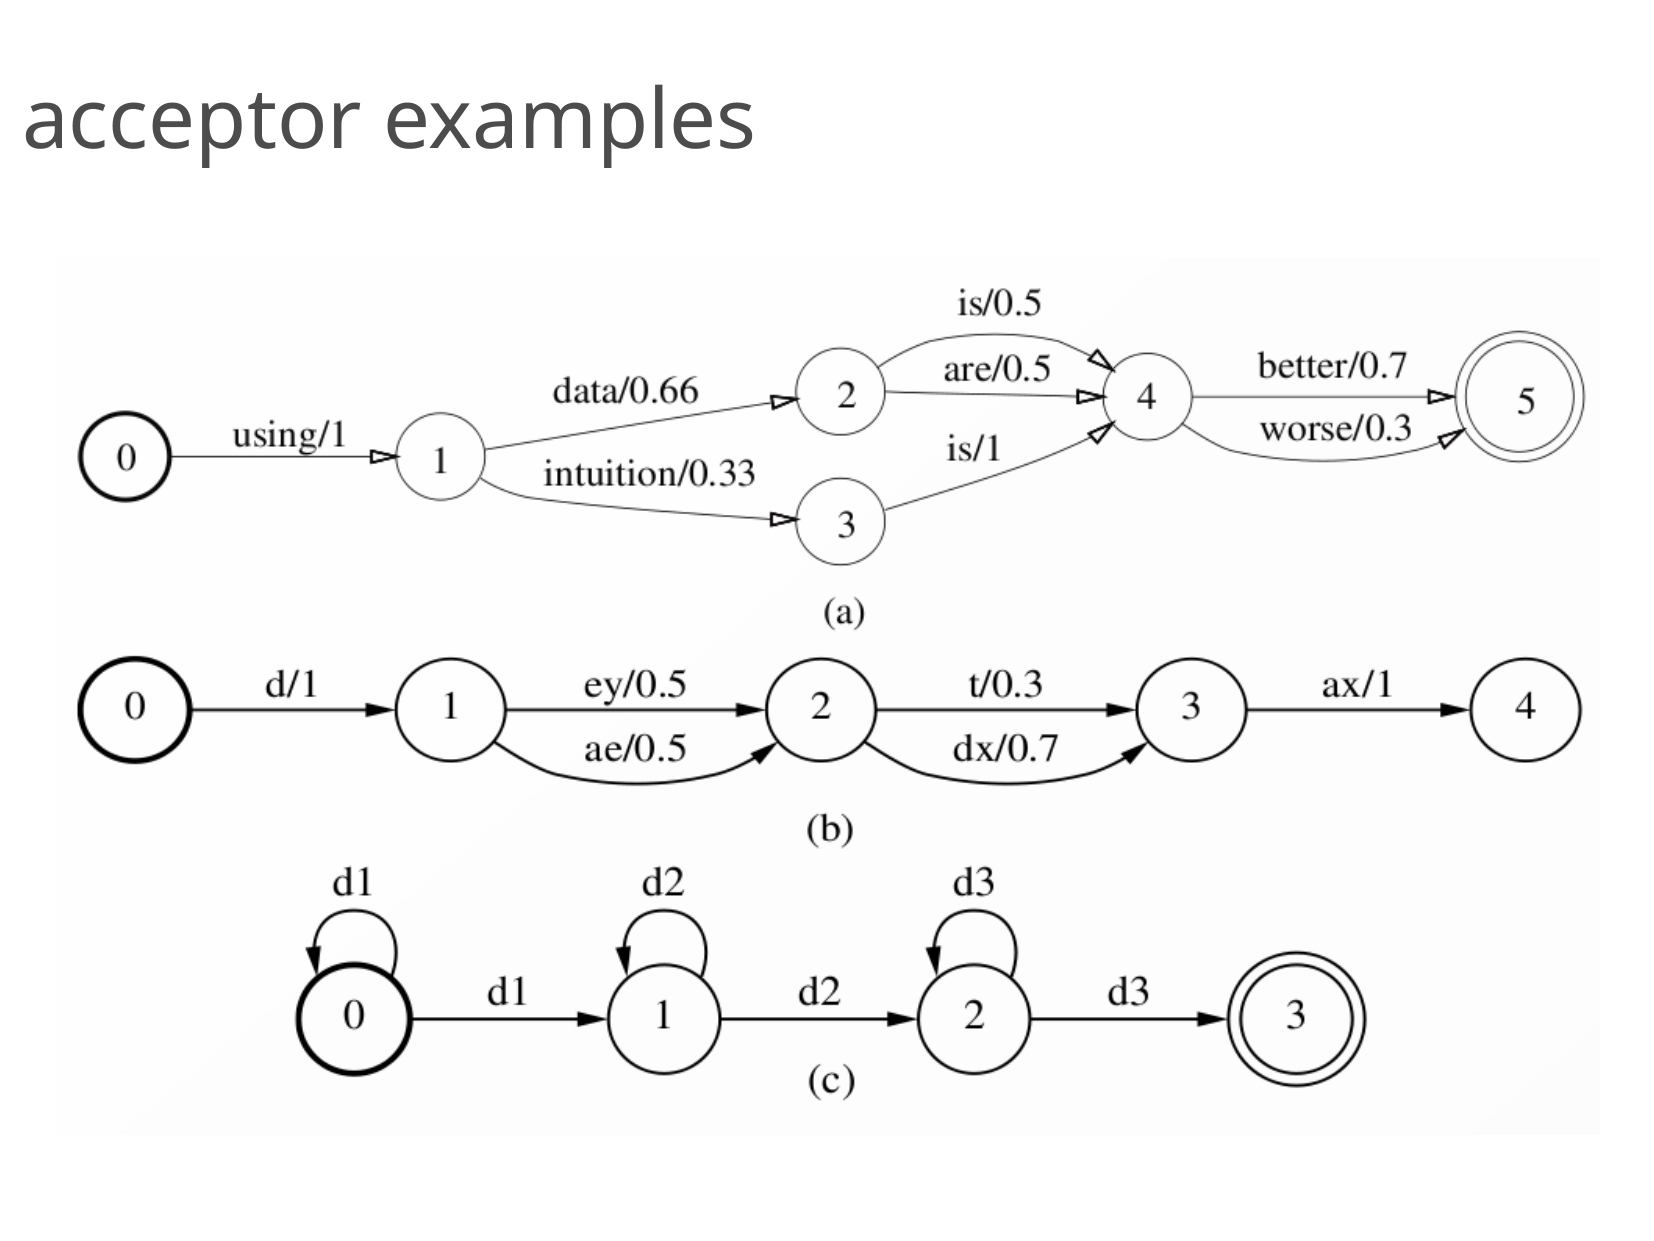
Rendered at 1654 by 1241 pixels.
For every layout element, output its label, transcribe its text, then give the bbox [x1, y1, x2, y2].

title acceptor examples [22, 26, 1654, 205]
picture [56, 258, 1600, 1135]
